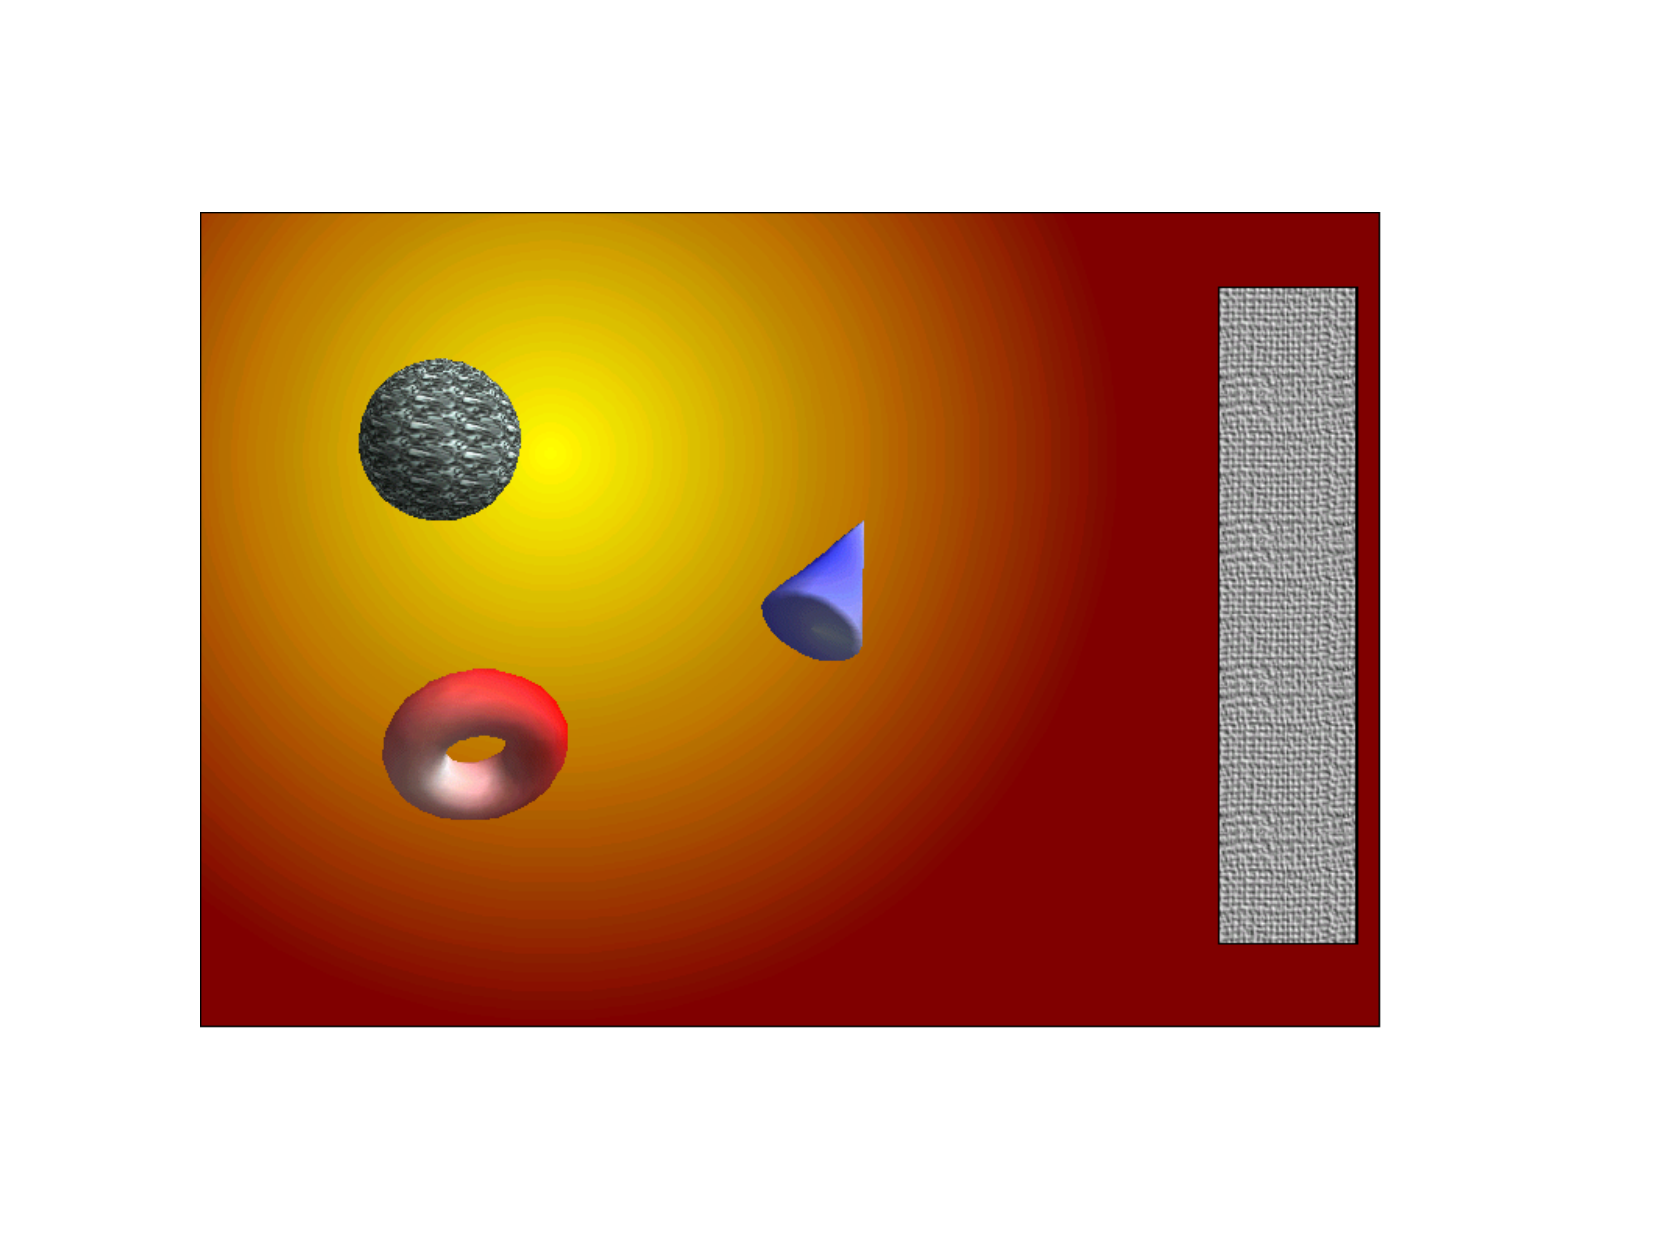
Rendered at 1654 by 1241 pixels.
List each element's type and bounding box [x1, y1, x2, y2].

picture [200, 212, 1382, 1029]
